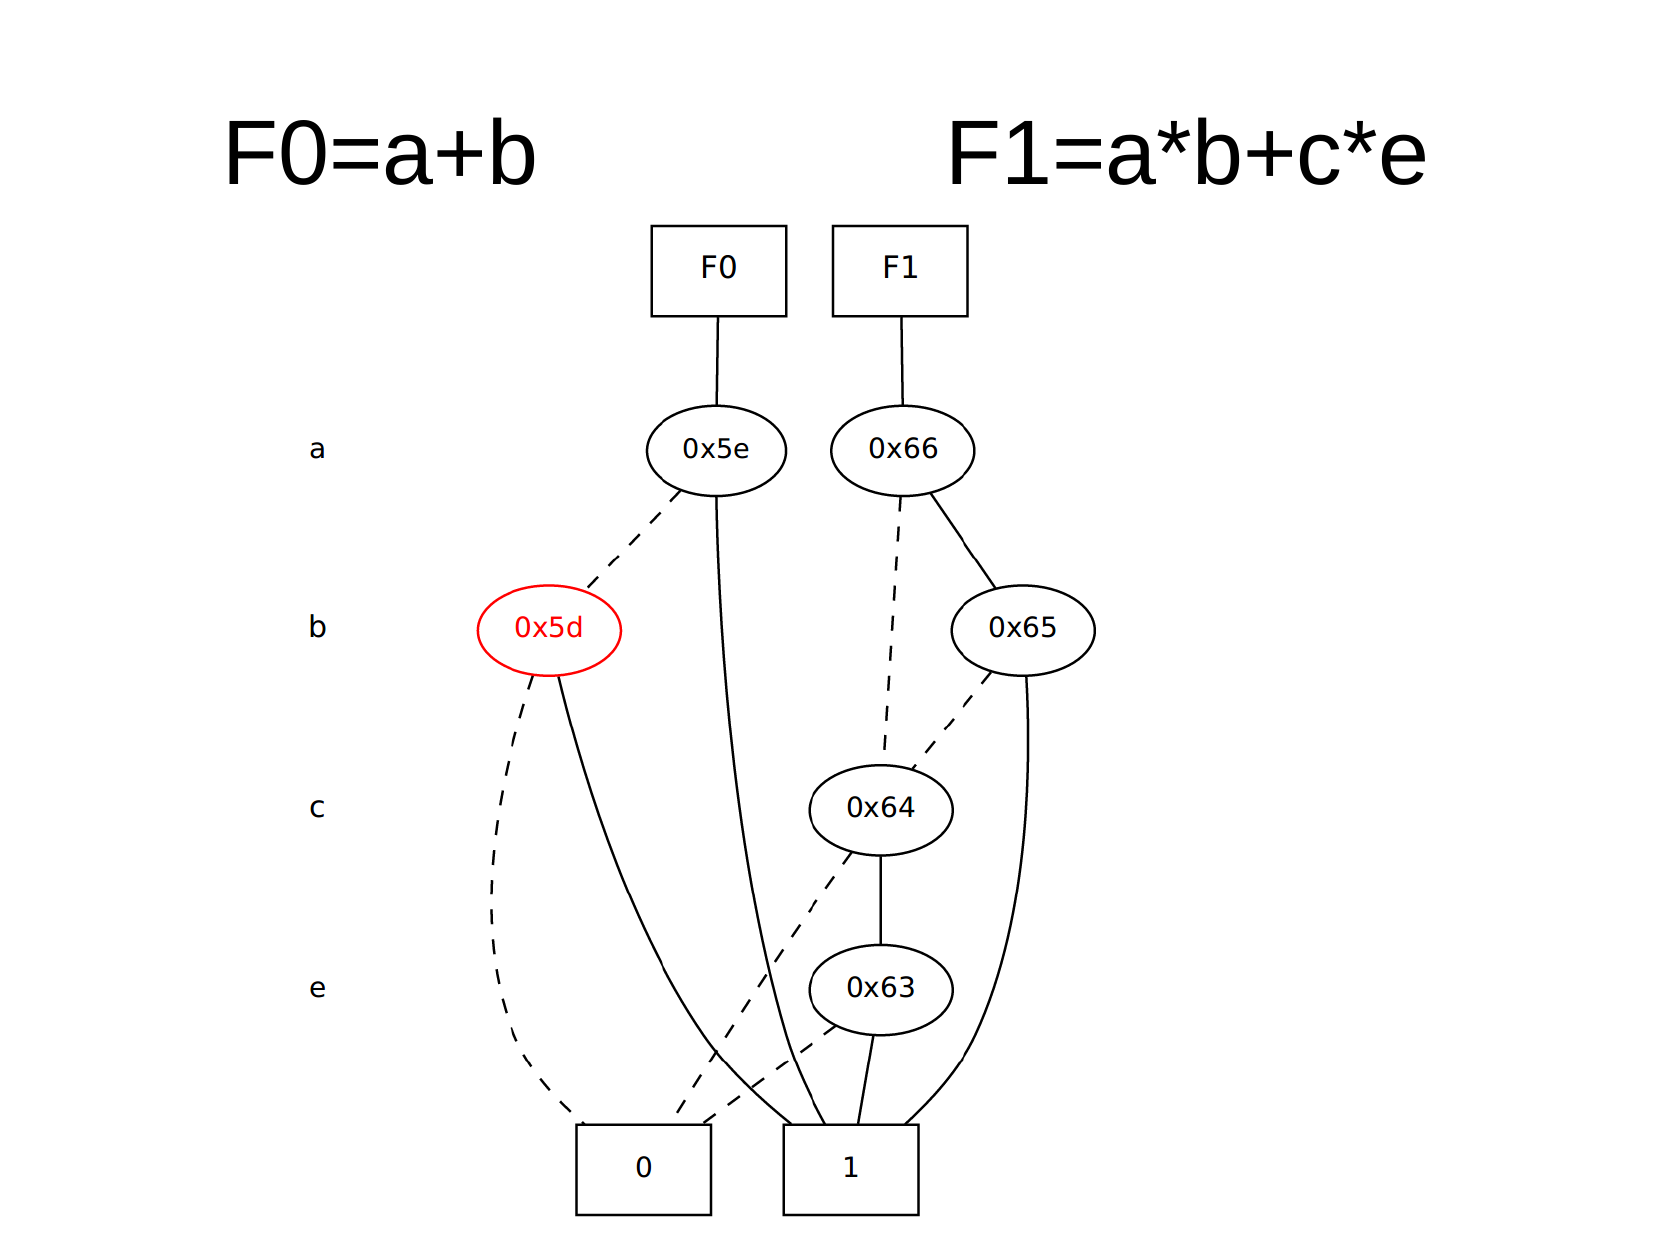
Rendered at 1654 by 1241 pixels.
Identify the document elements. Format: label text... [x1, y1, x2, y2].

title F0=a+b F1=a*b+c*e [82, 49, 1571, 257]
picture [59, 224, 1567, 1229]
